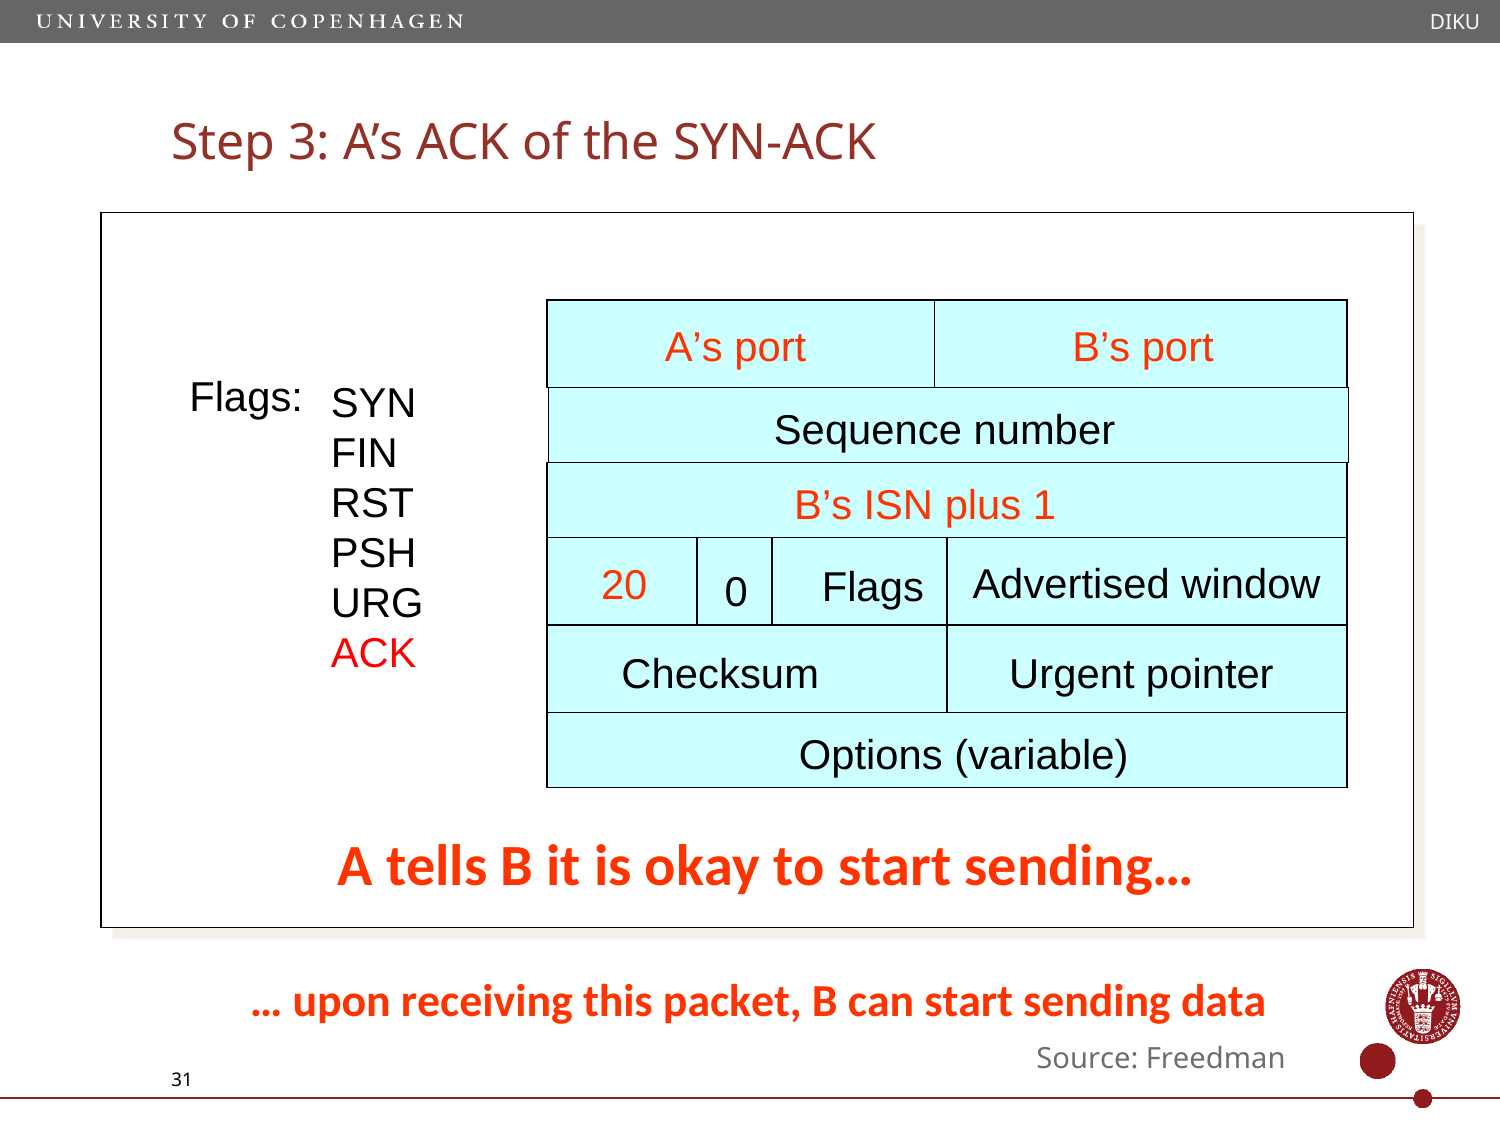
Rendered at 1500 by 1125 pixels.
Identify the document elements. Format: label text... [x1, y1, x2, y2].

text_box 20 [586, 549, 696, 616]
text_box B’s ISN plus 1 [779, 470, 1072, 536]
text_box Flags [807, 551, 940, 618]
text_box B’s port [1057, 312, 1229, 379]
text_box A tells B it is okay to start sending… [322, 819, 1210, 905]
text_box Urgent pointer [994, 639, 1289, 705]
text_box … upon receiving this packet, B can start sending data [235, 962, 1282, 1033]
text_box Source: Freedman [1021, 1031, 1341, 1083]
picture [0, 910, 1500, 1122]
text_box DIKU [469, 0, 1495, 43]
text_box Flags: [174, 362, 319, 428]
text_box Advertised window [957, 549, 1336, 616]
text_box 0 [709, 557, 763, 624]
title Step 3: A’s ACK of the SYN-ACK [171, 75, 1329, 171]
text_box <number> [171, 1067, 522, 1092]
text_box 20 [698, 549, 762, 616]
text_box Checksum [606, 639, 835, 705]
text_box Sequence number [759, 395, 1131, 461]
text_box A’s port [650, 312, 822, 379]
text_box Options (variable) [784, 720, 1144, 786]
text_box SYN FIN RST PSH URG ACK [316, 368, 439, 684]
text_box [100, 212, 1414, 928]
